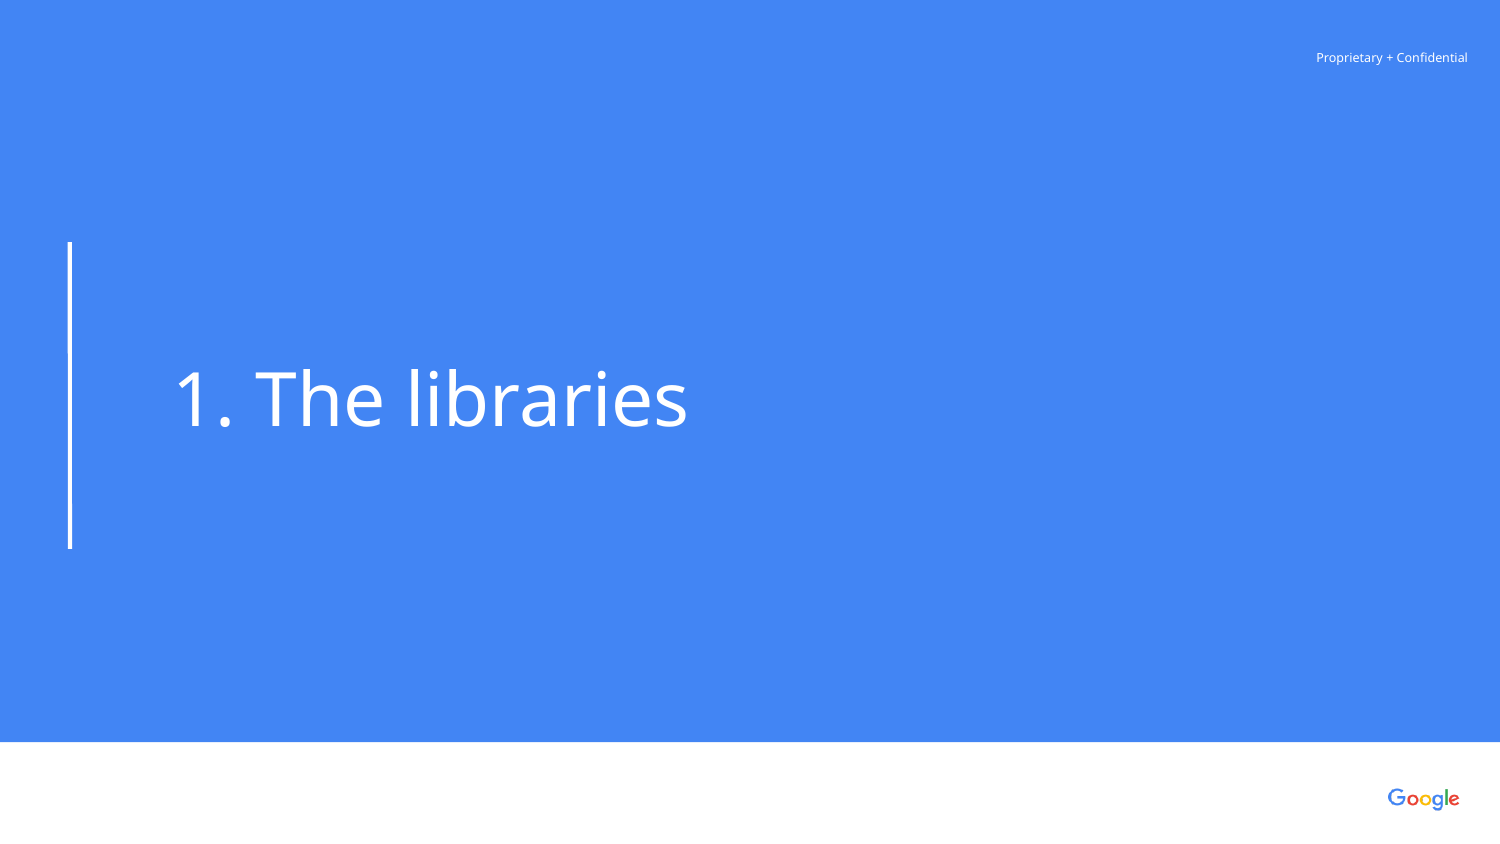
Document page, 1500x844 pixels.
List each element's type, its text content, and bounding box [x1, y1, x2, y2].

picture [1388, 787, 1461, 811]
title 1. The libraries [157, 336, 1450, 477]
